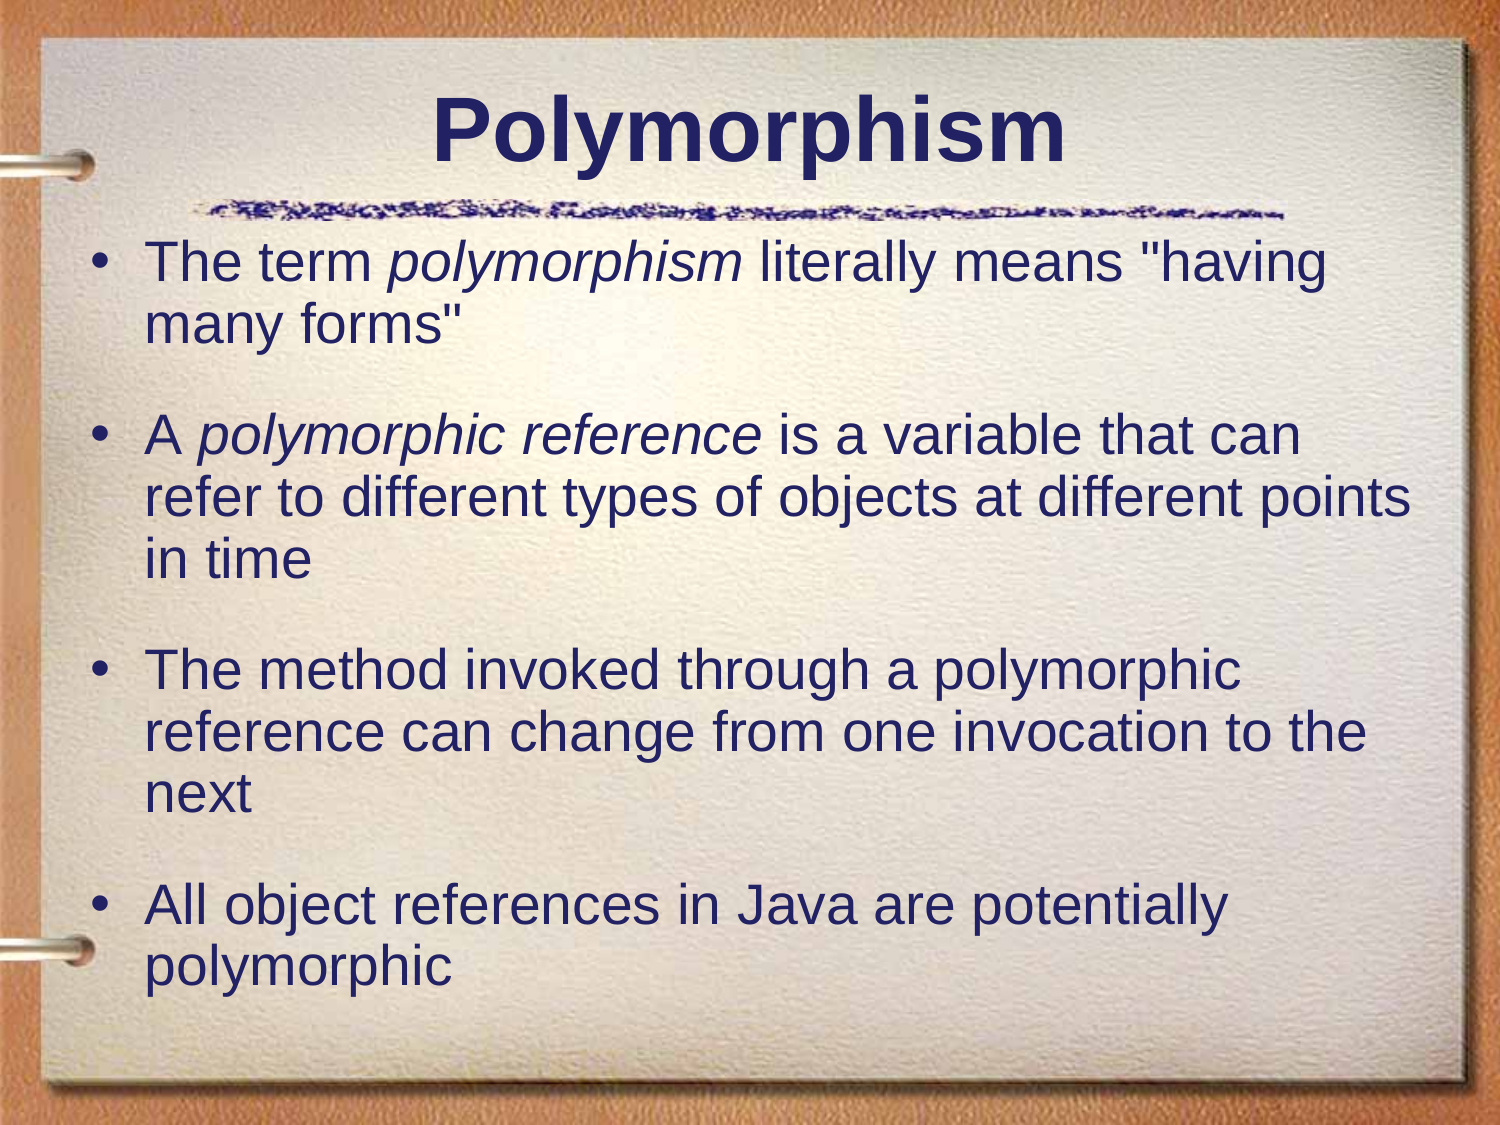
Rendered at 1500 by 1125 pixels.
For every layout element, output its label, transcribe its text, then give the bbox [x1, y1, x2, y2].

picture [0, 0, 1500, 1125]
title Polymorphism [112, 74, 1388, 188]
list The term polymorphism literally means "having many forms" A polymorphic reference is a variable that can refer to different types of objects at different points in time The method invoked through a polymorphic reference can change from one invocation to the next All object references in Java are potentially polymorphic [75, 224, 1438, 1013]
